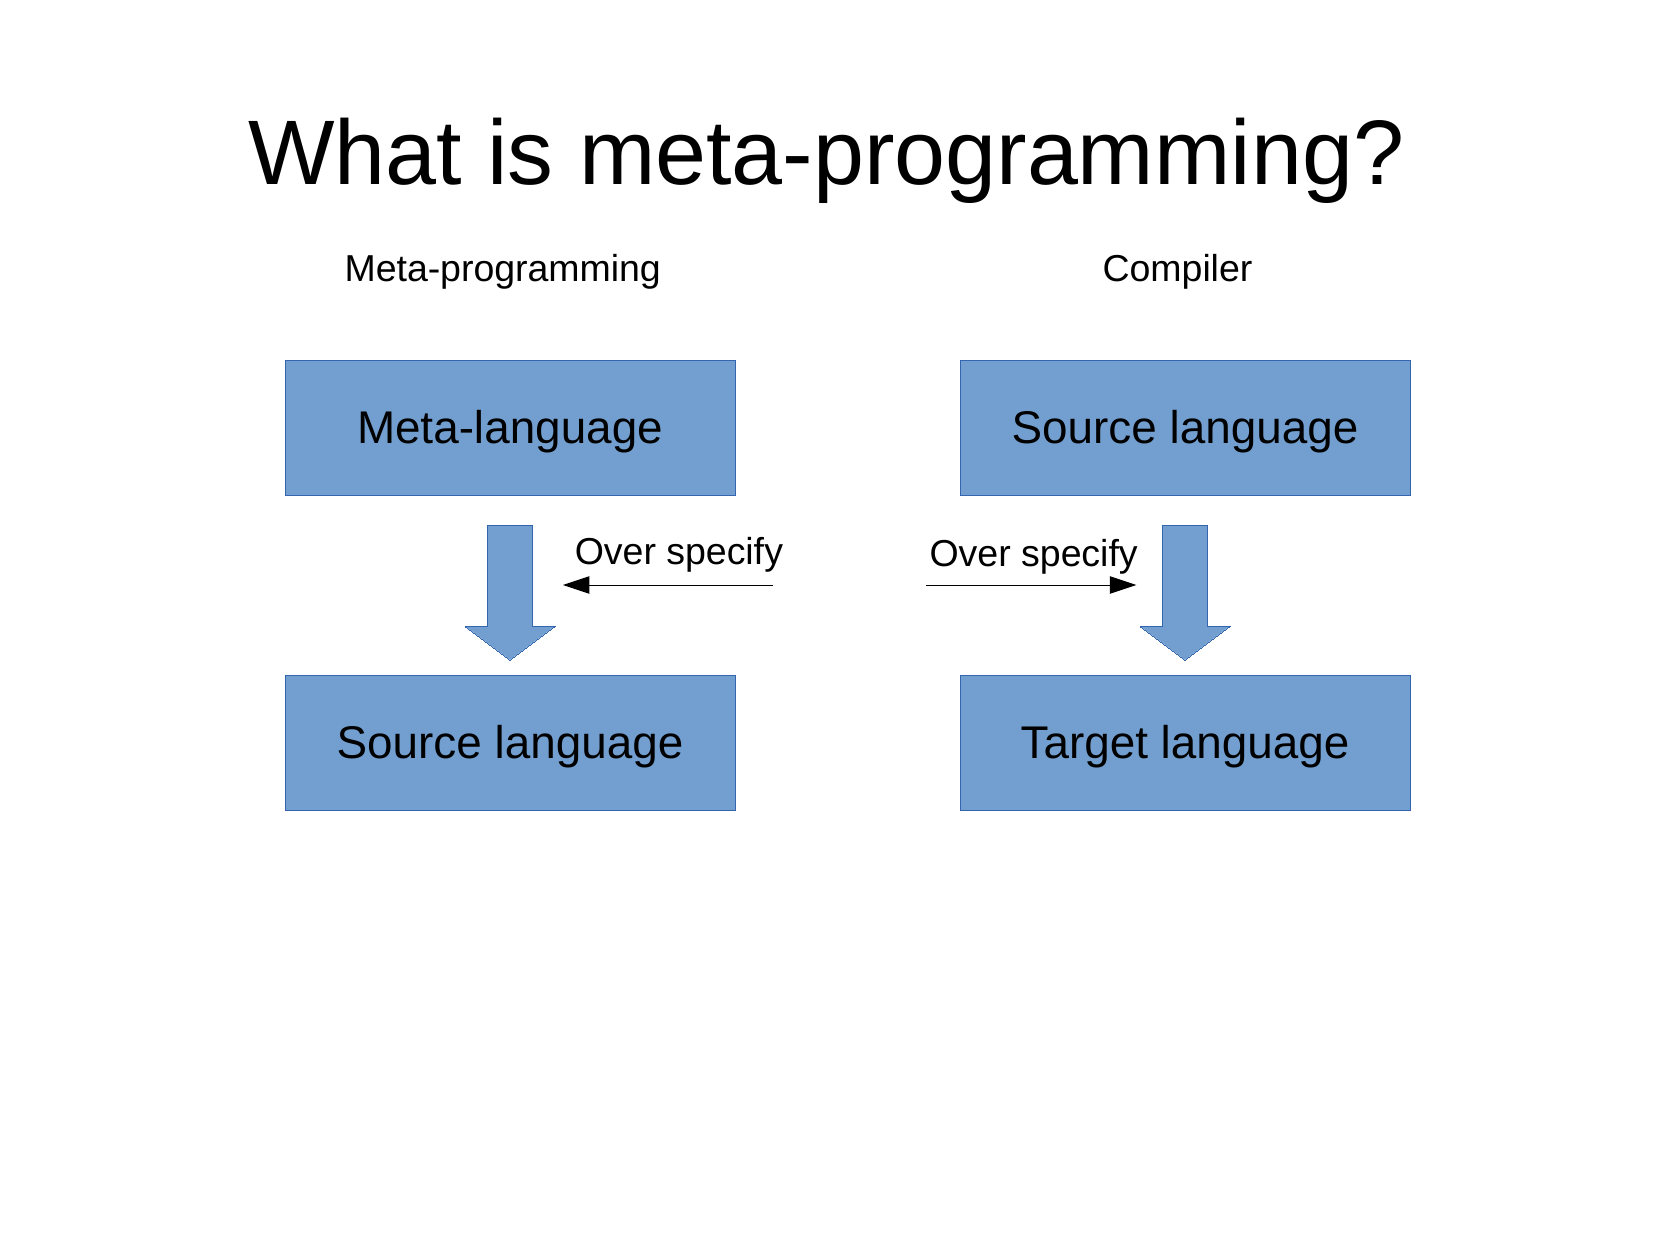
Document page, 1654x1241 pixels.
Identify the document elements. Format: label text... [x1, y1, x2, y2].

text_box Meta-programming [315, 240, 691, 346]
text_box Over specify [559, 523, 798, 586]
text_box [1140, 525, 1231, 661]
text_box Over specify [914, 525, 1153, 587]
text_box Target language [960, 675, 1411, 811]
text_box Compiler [990, 240, 1366, 346]
text_box Meta-language [285, 360, 736, 496]
text_box Source language [960, 360, 1411, 496]
text_box [465, 525, 556, 661]
text_box Source language [285, 675, 736, 811]
title What is meta-programming? [82, 49, 1571, 257]
